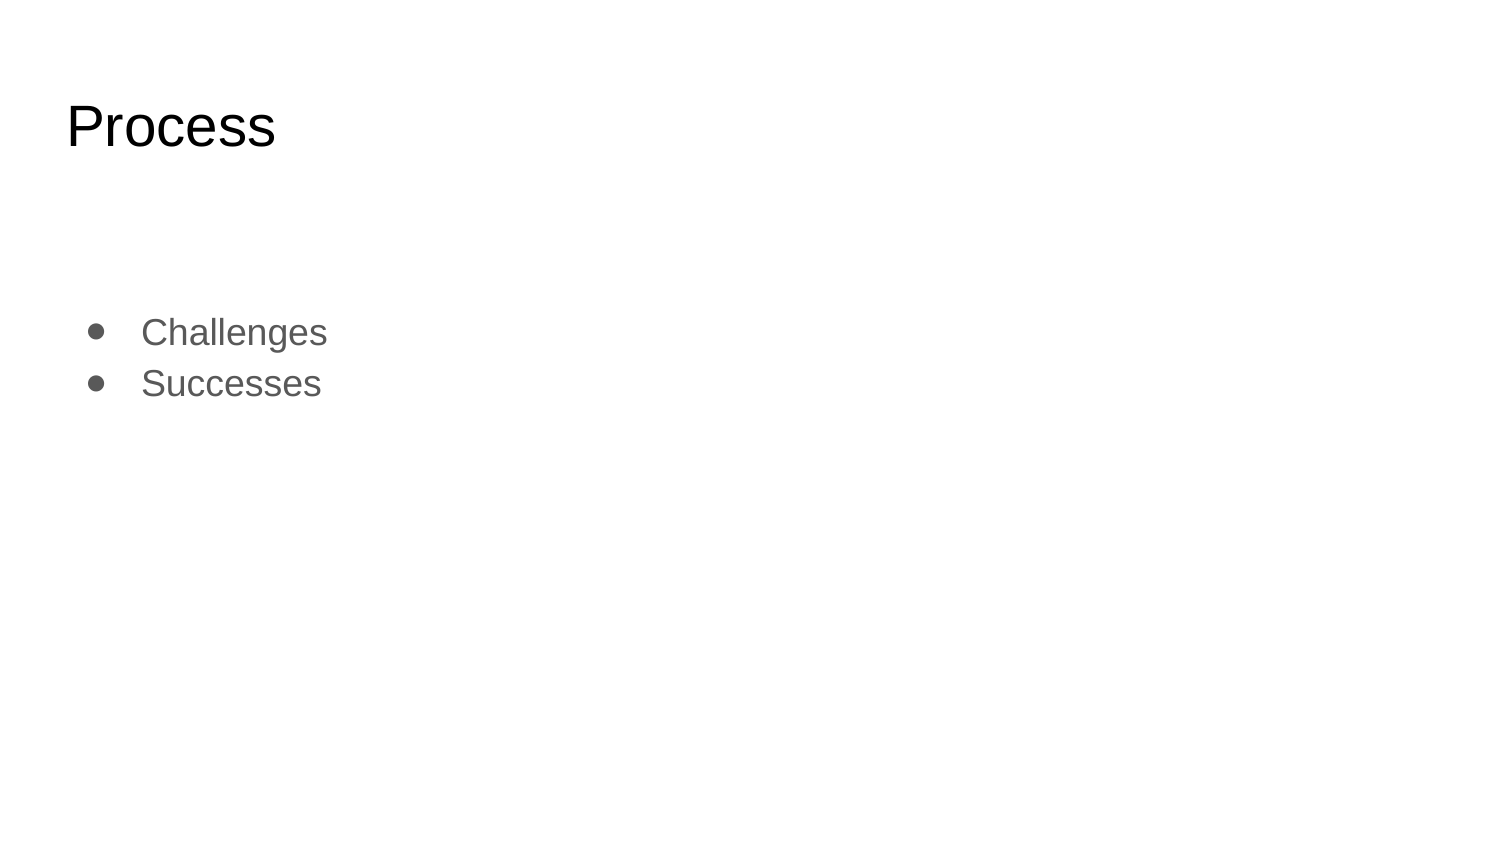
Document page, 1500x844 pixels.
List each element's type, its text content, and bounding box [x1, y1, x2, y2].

list Challenges Successes [51, 189, 1449, 750]
title Process [51, 72, 1449, 167]
